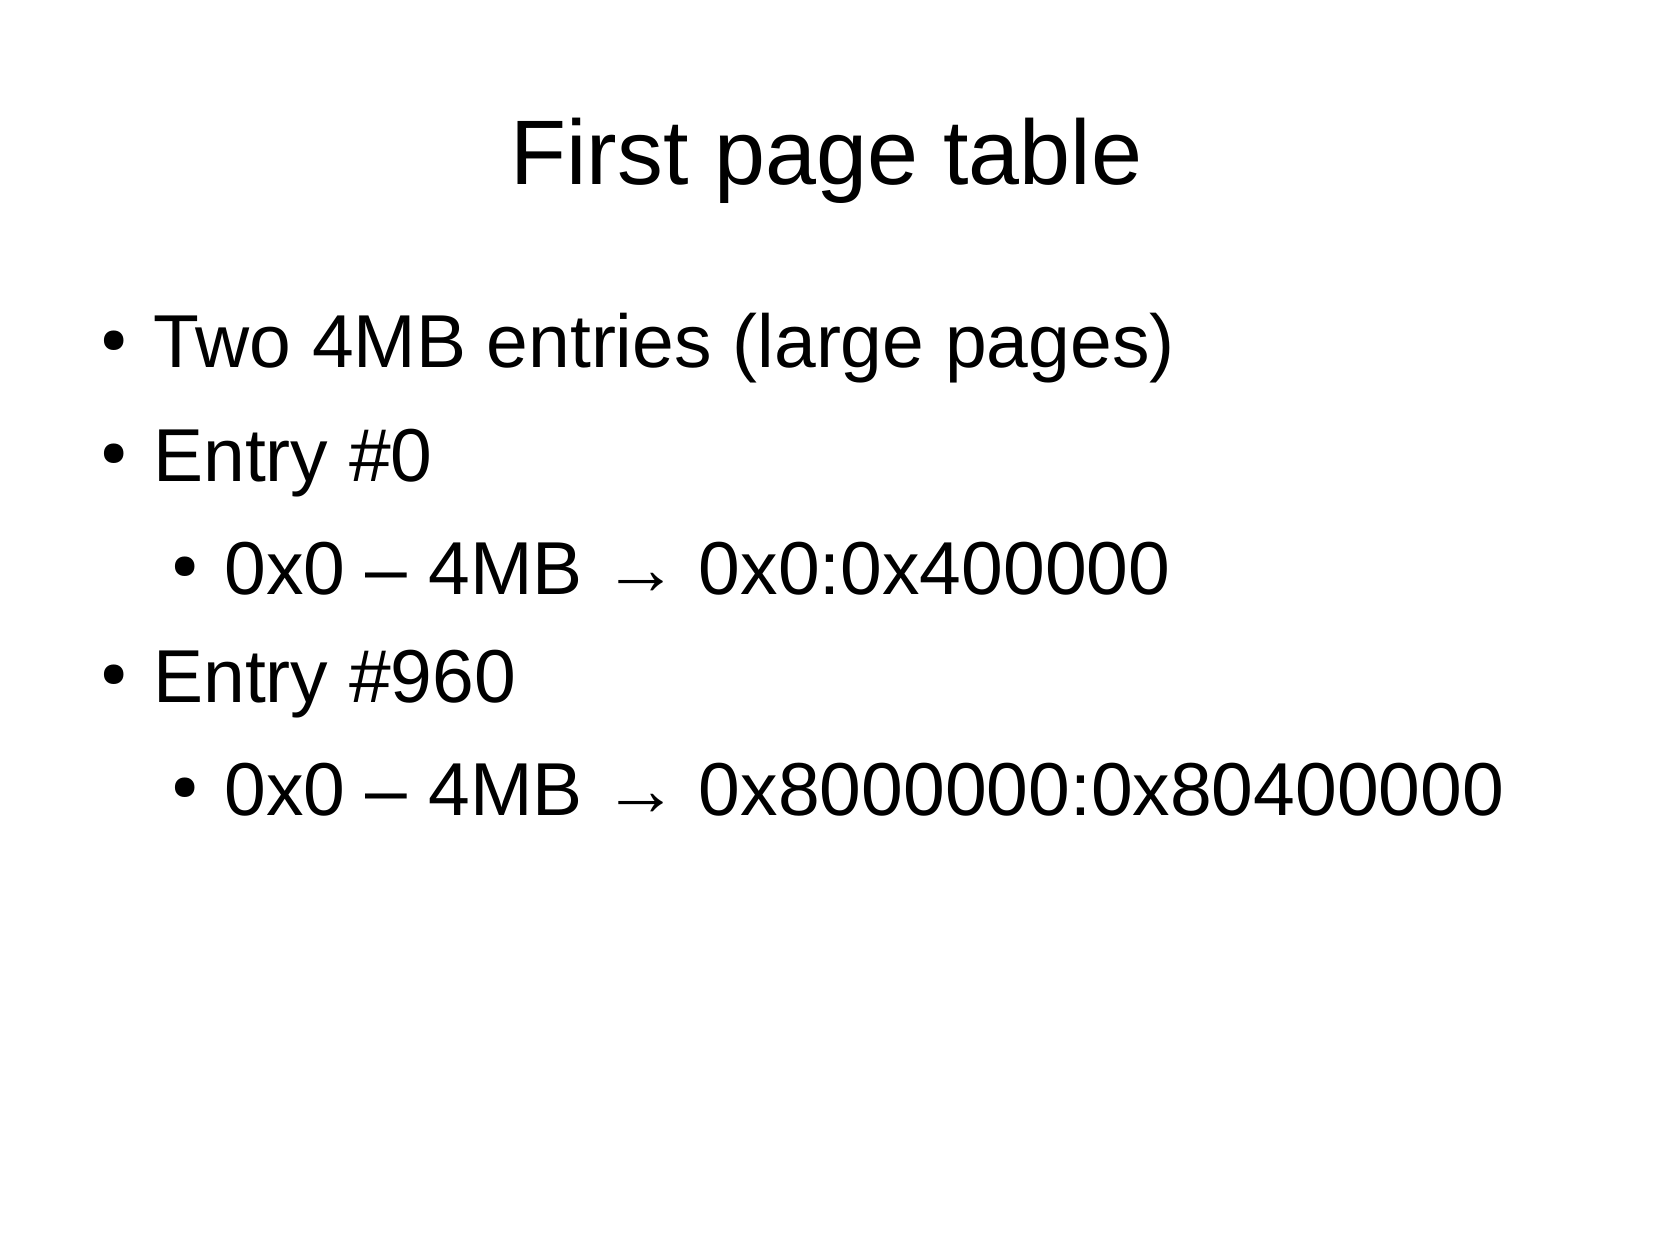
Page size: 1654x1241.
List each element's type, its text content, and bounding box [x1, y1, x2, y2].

list Two 4MB entries (large pages) Entry #0 0x0 – 4MB → 0x0:0x400000 Entry #960 0x0 – 4MB → 0x8000000:0x80400000 [82, 300, 1571, 1163]
title First page table [82, 49, 1571, 257]
